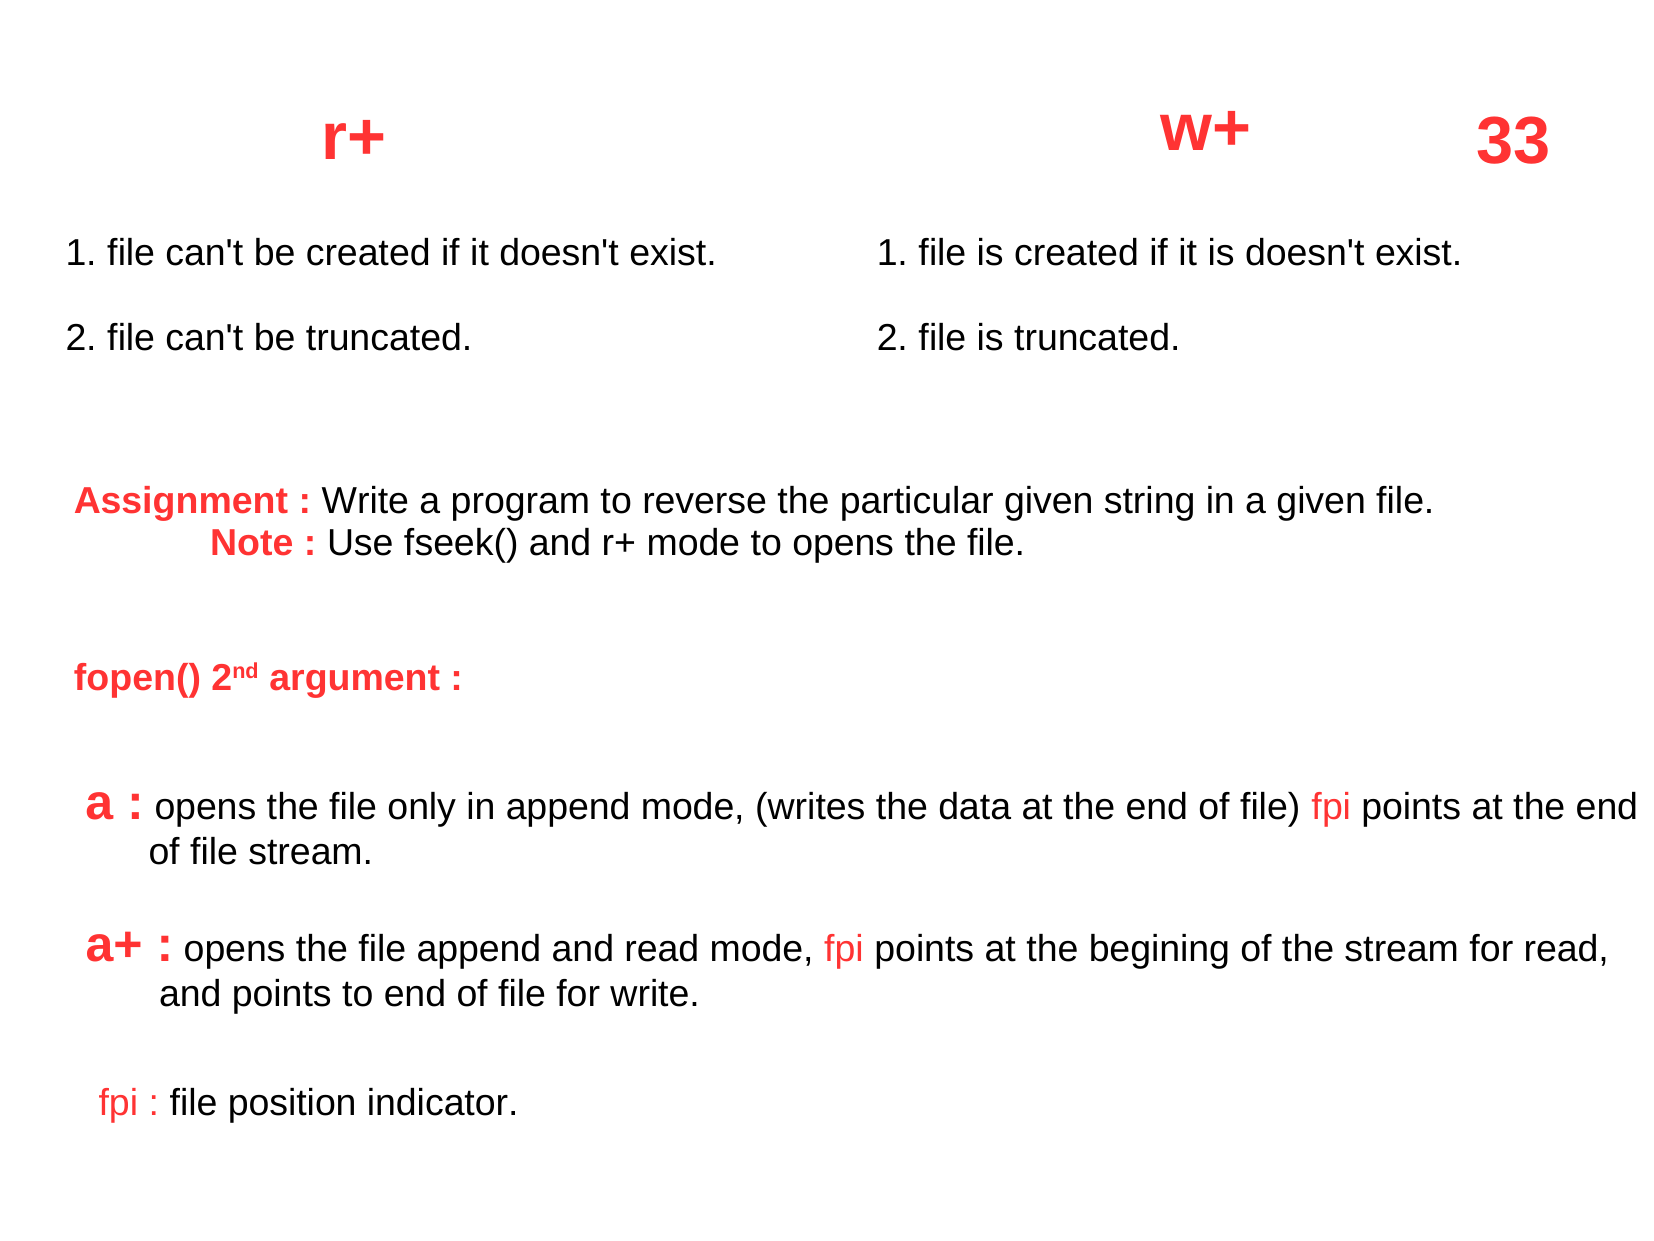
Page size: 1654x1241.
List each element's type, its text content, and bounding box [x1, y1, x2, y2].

text_box 1. file is created if it is doesn't exist. 2. file is truncated. [862, 224, 1479, 369]
text_box r+ [306, 92, 402, 188]
text_box Assignment : Write a program to reverse the particular given string in a given file. Note : Use fseek() and r+ mode to opens the file. [59, 472, 1450, 617]
text_box w+ [1145, 82, 1267, 178]
text_box fopen() 2nd argument : [59, 649, 489, 710]
text_box 1. file can't be created if it doesn't exist. 2. file can't be truncated. [50, 224, 733, 369]
text_box a+ : opens the file append and read mode, fpi points at the begining of the stream for read, and points to end of file for write. [70, 909, 1625, 1027]
text_box a : opens the file only in append mode, (writes the data at the end of file) fpi points at the end of file stream. [70, 766, 1654, 885]
text_box 33 [1461, 96, 1566, 192]
text_box fpi : file position indicator. [83, 1074, 532, 1135]
